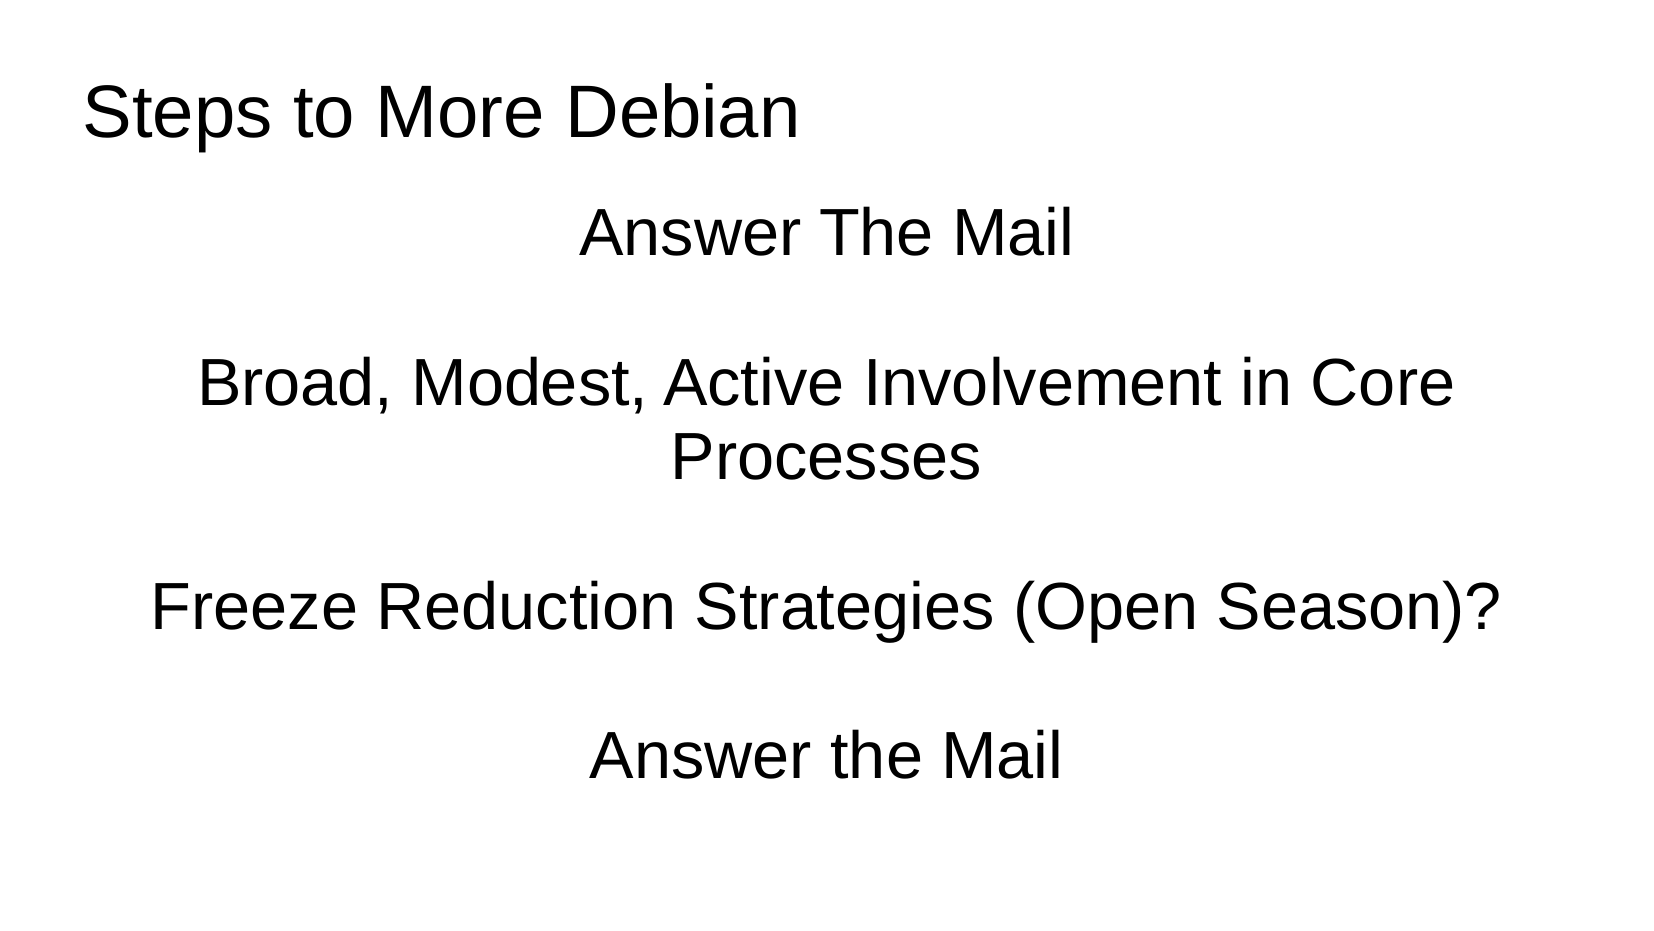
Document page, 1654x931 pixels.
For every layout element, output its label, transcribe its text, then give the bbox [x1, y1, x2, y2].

title Steps to More Debian [82, 35, 1235, 189]
subtitle Answer The Mail Broad, Modest, Active Involvement in Core Processes Freeze Reduction Strategies (Open Season)? Answer the Mail [82, 197, 1571, 792]
